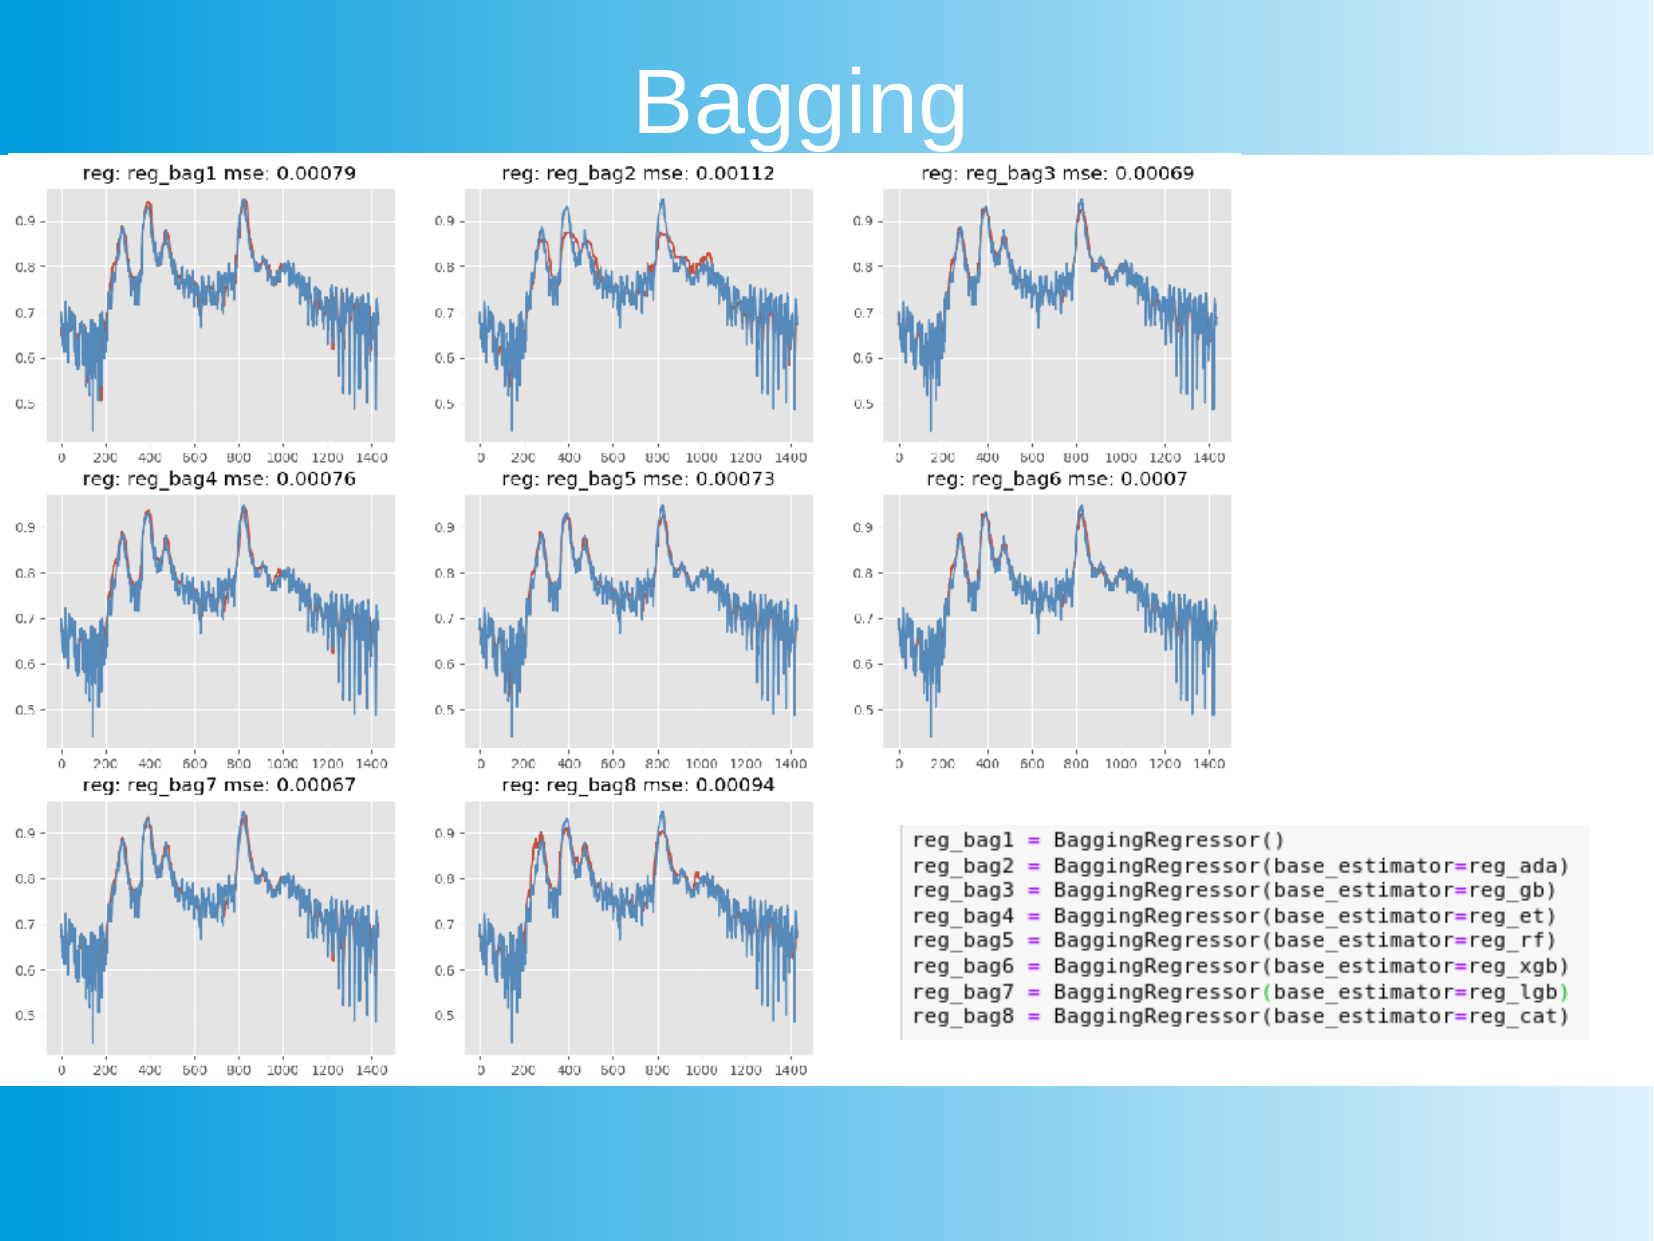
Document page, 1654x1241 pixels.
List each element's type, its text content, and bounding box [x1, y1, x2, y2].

picture [8, 153, 1590, 1082]
title Bagging [82, 49, 1571, 155]
